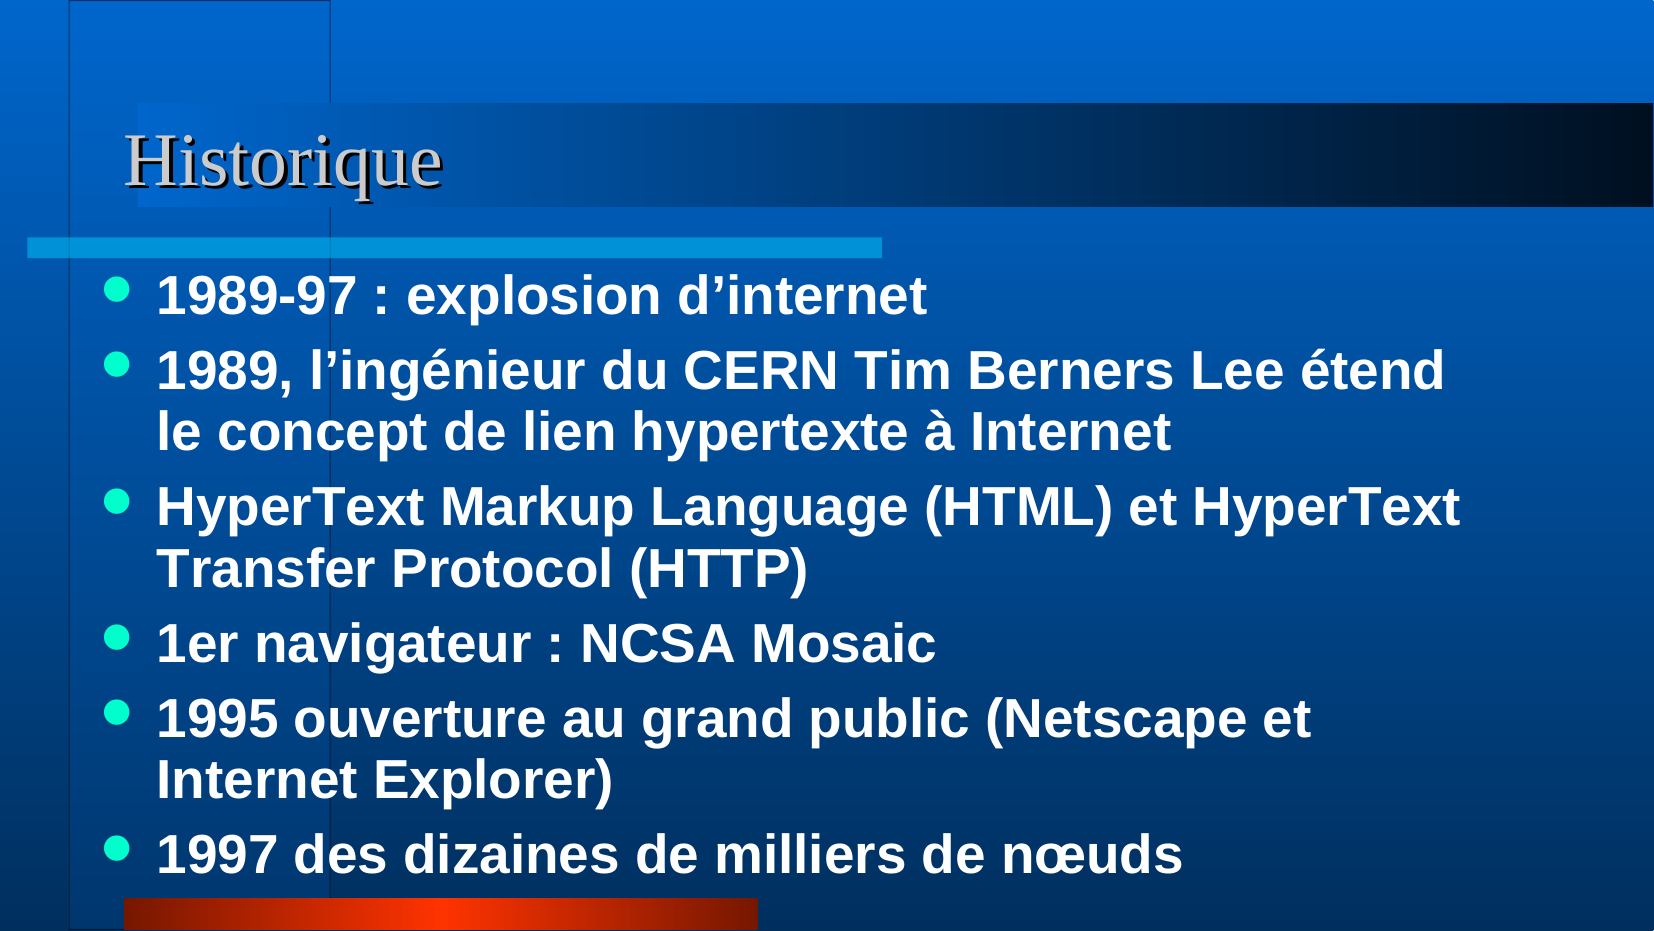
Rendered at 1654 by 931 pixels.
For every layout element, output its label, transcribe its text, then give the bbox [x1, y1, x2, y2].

title Historique [123, 62, 1530, 258]
list 1989-97 : explosion d’internet 1989, l’ingénieur du CERN Tim Berners Lee étend le concept de lien hypertexte à Internet HyperText Markup Language (HTML) et HyperText Transfer Protocol (HTTP) 1er navigateur : NCSA Mosaic 1995 ouverture au grand public (Netscape et Internet Explorer) 1997 des dizaines de milliers de nœuds [100, 264, 1506, 931]
